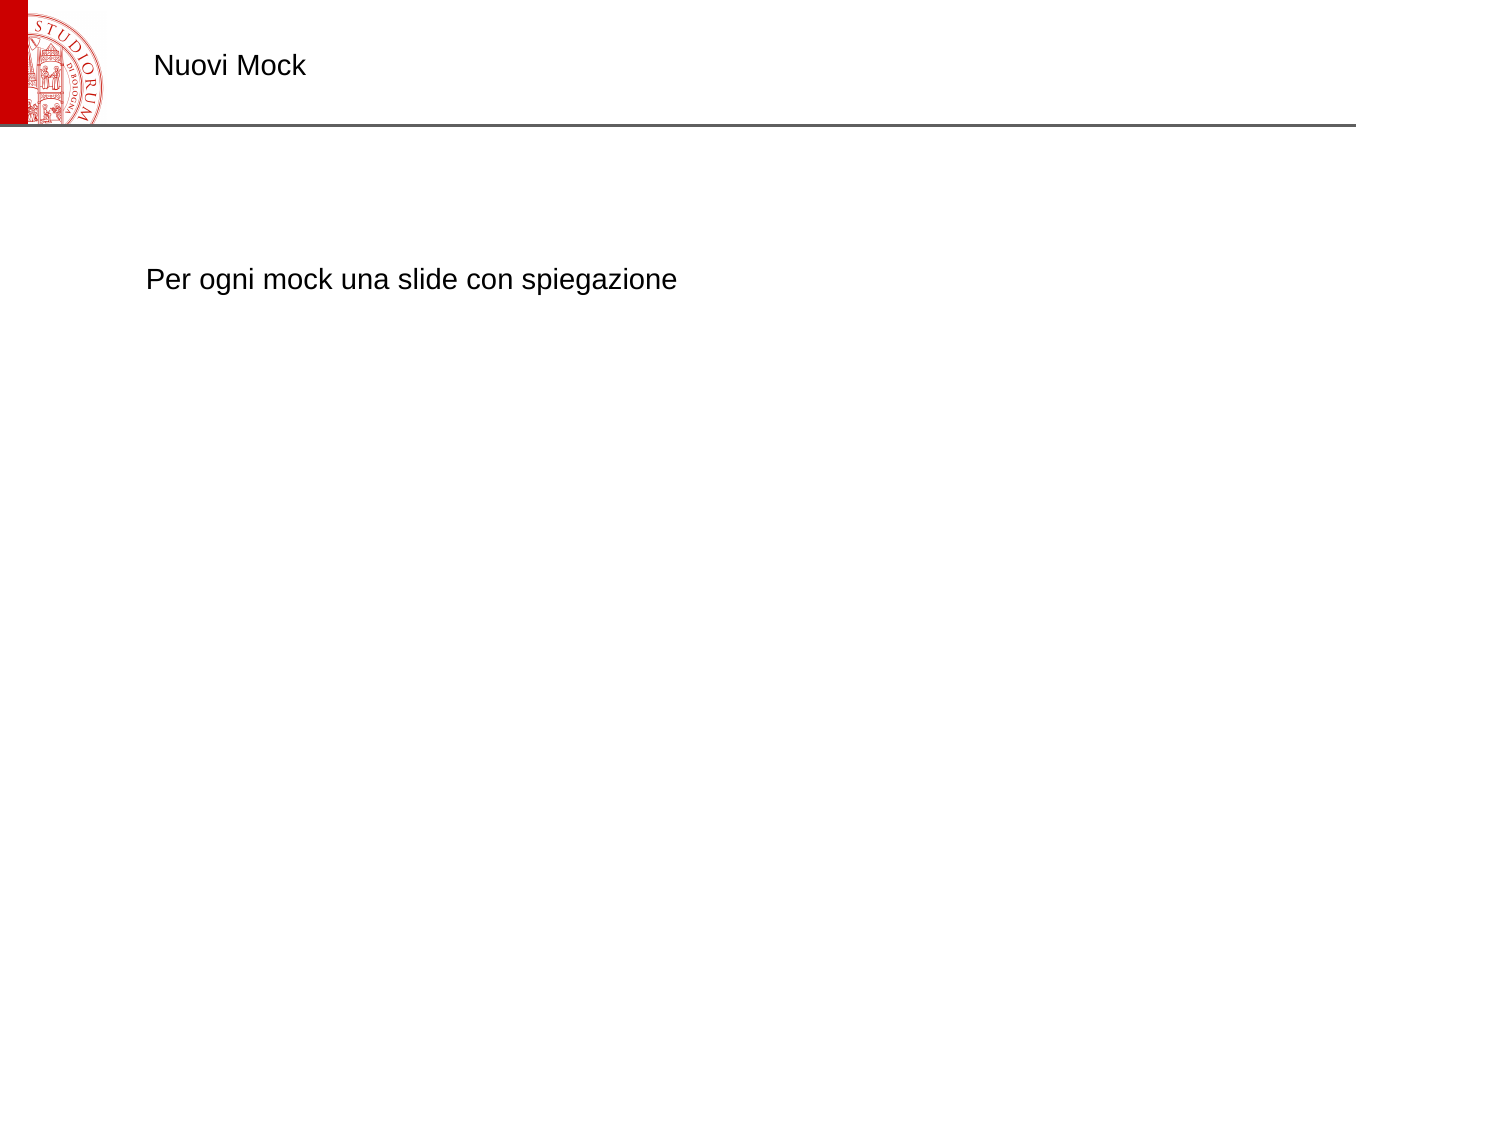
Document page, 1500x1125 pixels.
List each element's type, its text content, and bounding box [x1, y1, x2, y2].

picture [28, 11, 107, 124]
list Per ogni mock una slide con spiegazione [75, 263, 1425, 1006]
title Nuovi Mock [153, 23, 1429, 107]
